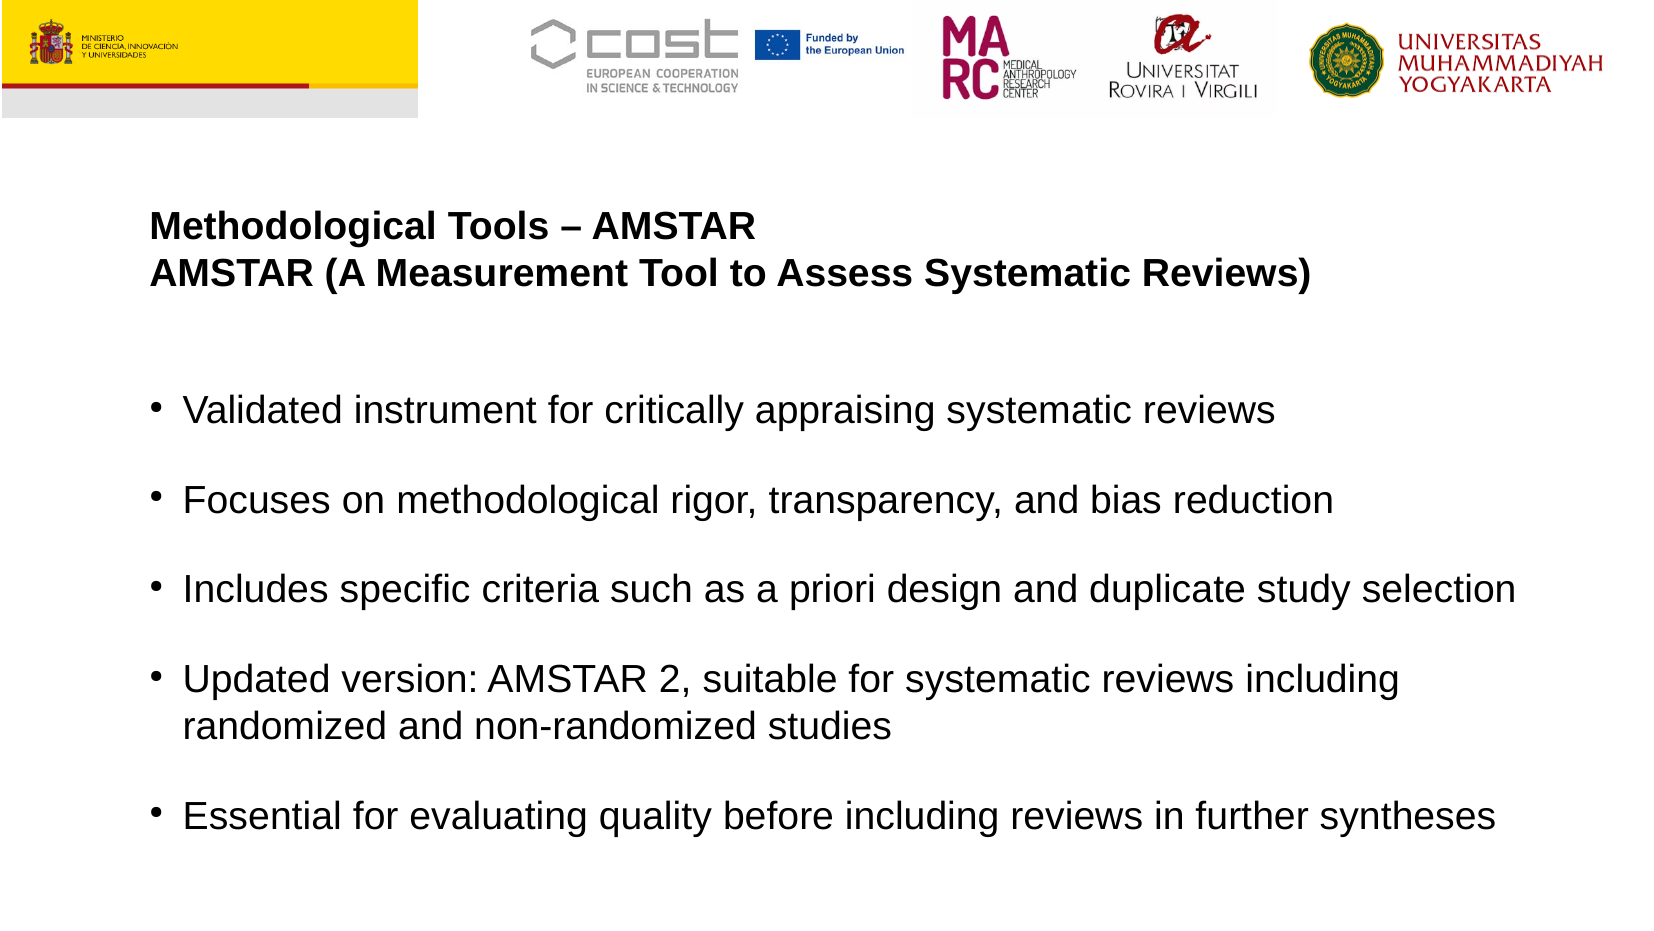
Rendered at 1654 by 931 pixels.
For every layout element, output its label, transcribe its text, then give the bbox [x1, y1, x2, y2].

picture [1302, 14, 1613, 112]
picture [2, 0, 1278, 119]
text_box Methodological Tools – AMSTAR AMSTAR (A Measurement Tool to Assess Systematic Reviews) Validated instrument for critically appraising systematic reviews Focuses on methodological rigor, transparency, and bias reduction Includes specific criteria such as a priori design and duplicate study selection Updated version: AMSTAR 2, suitable for systematic reviews including randomized and non-randomized studies Essential for evaluating quality before including reviews in further syntheses [82, 200, 1552, 845]
